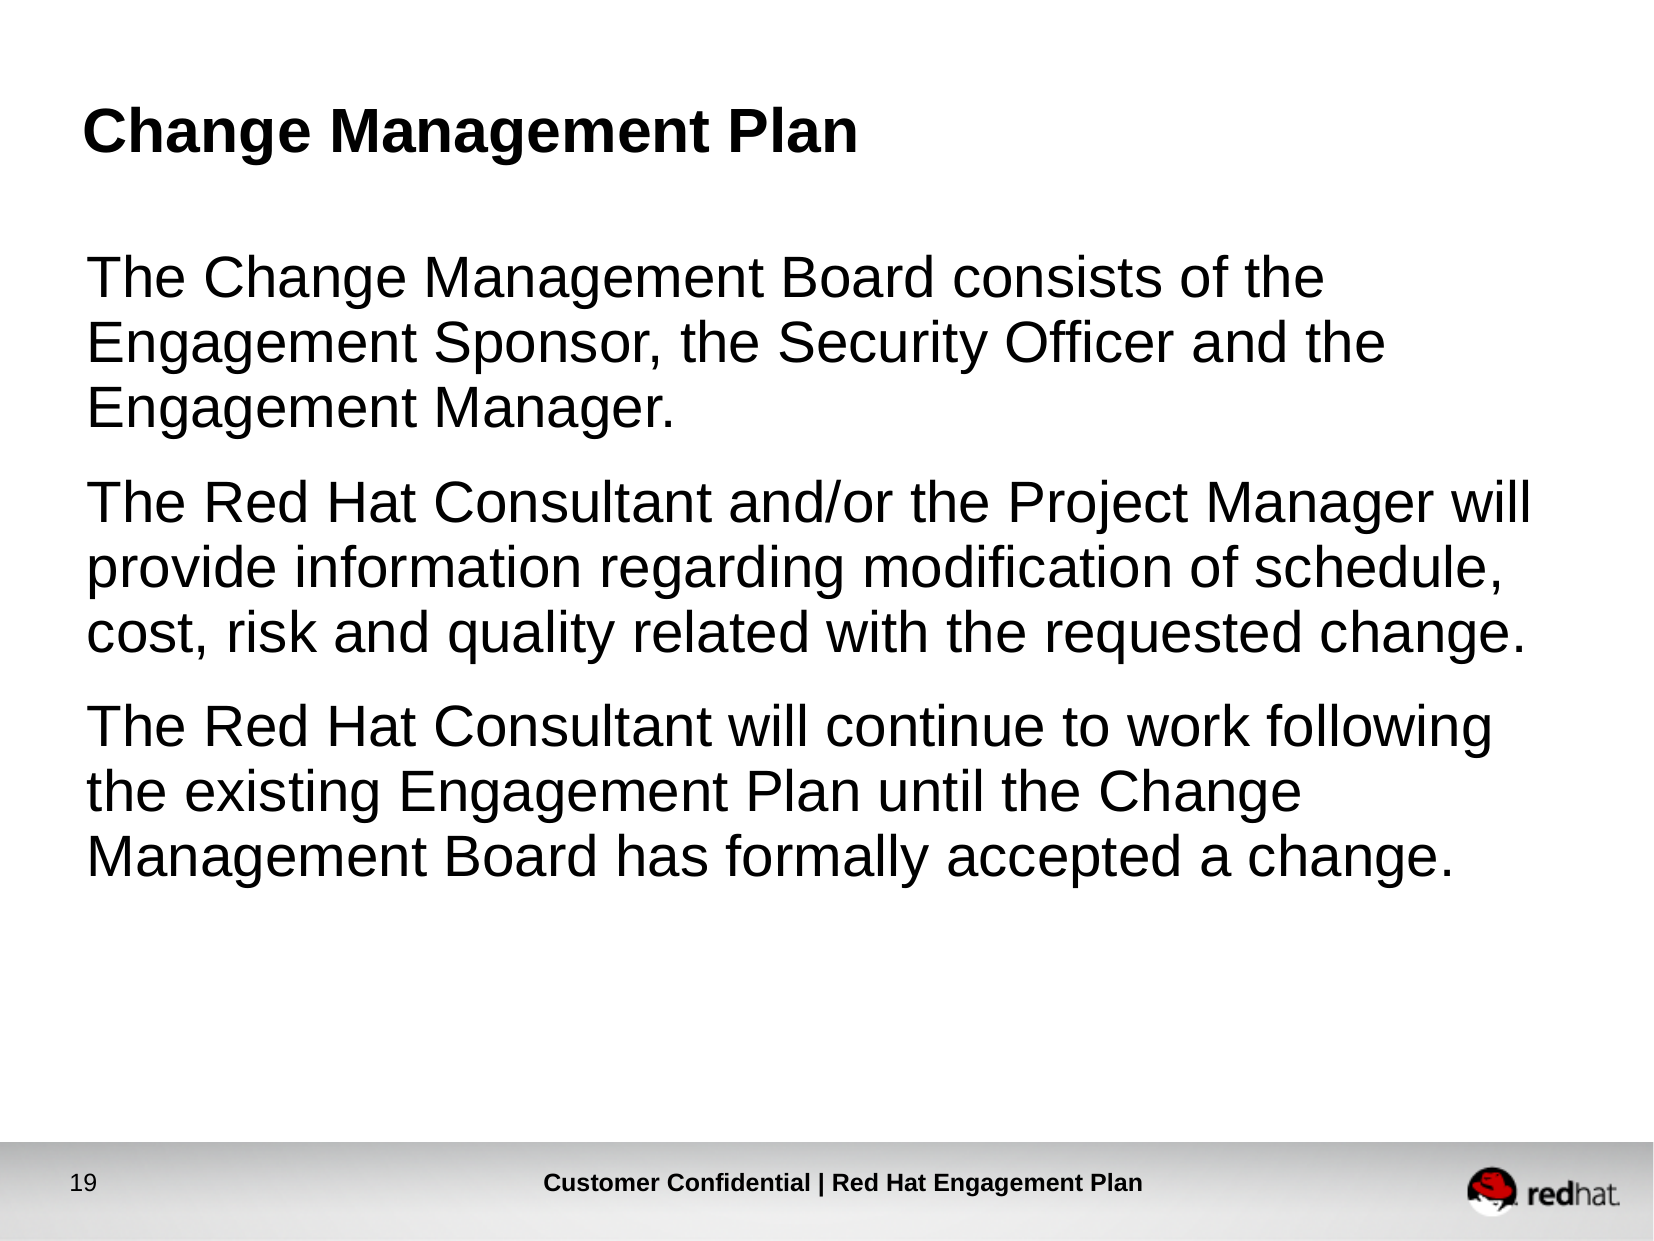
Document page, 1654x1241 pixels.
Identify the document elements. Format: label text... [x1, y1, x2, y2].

picture [0, 1142, 1654, 1241]
title Change Management Plan [82, 37, 1571, 226]
list The Change Management Board consists of the Engagement Sponsor, the Security Officer and the Engagement Manager. The Red Hat Consultant and/or the Project Manager will provide information regarding modification of schedule, cost, risk and quality related with the requested change. The Red Hat Consultant will continue to work following the existing Engagement Plan until the Change Management Board has formally accepted a change. [86, 244, 1576, 1039]
